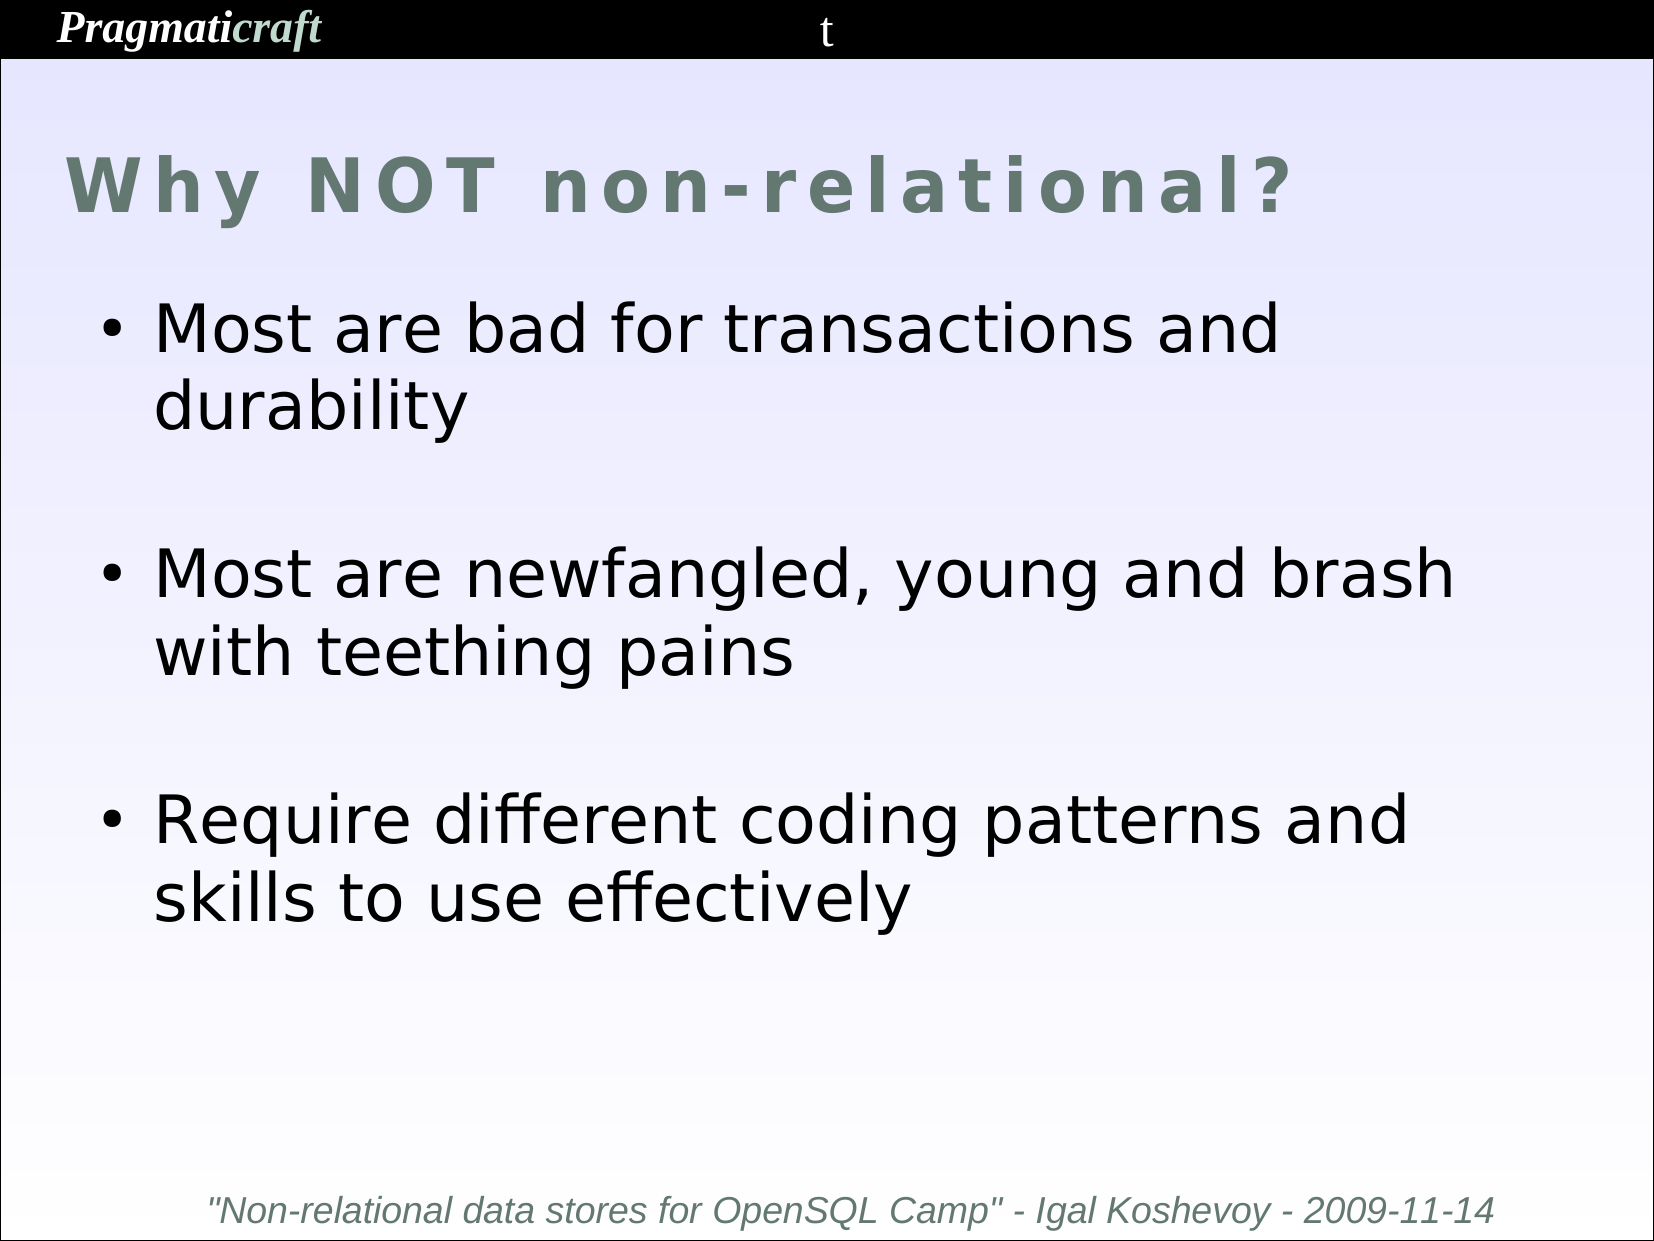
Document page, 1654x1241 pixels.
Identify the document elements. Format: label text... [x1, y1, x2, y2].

title Why NOT non-relational? [64, 119, 1587, 254]
list Most are bad for transactions and durability Most are newfangled, young and brash with teething pains Require different coding patterns and skills to use effectively [82, 290, 1571, 1094]
